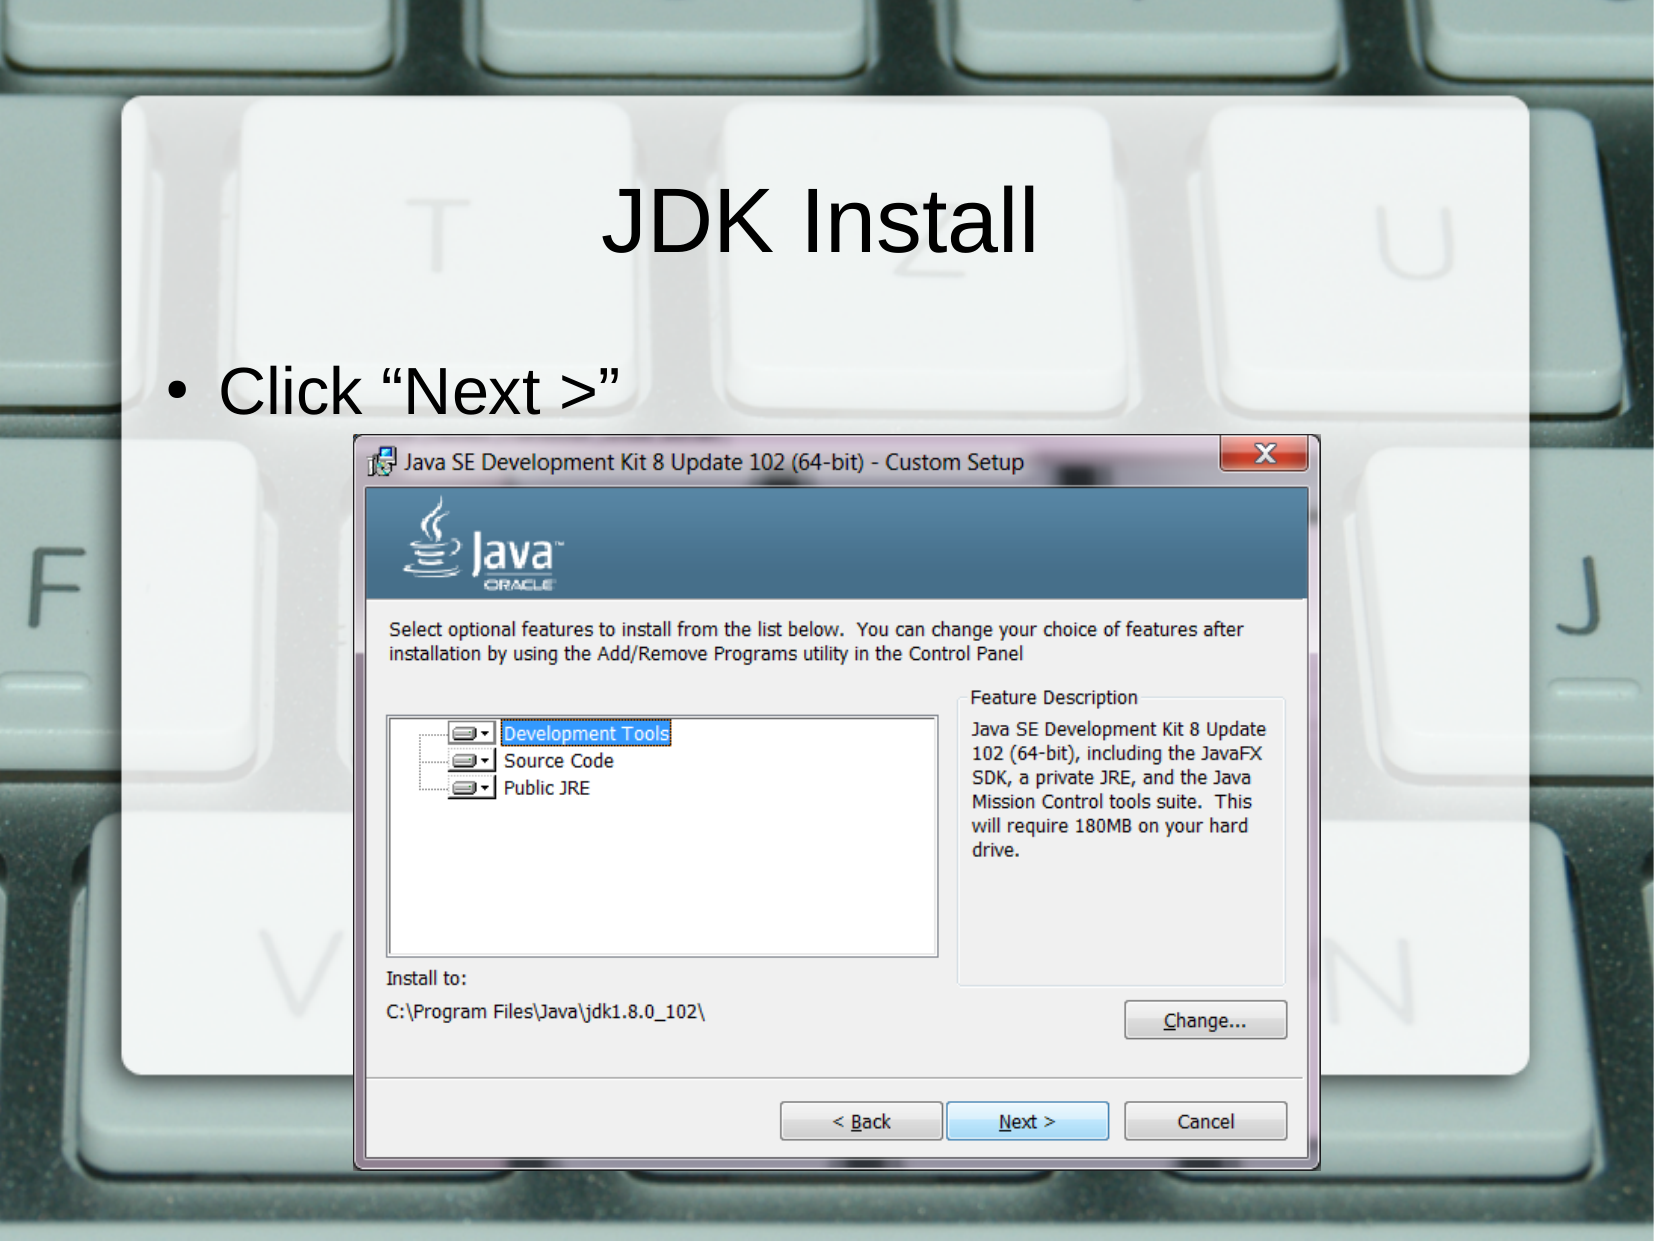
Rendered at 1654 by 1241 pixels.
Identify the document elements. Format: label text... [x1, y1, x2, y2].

title JDK Install [135, 117, 1506, 325]
picture [0, 0, 1654, 1241]
list Click “Next >” [147, 354, 1506, 1063]
